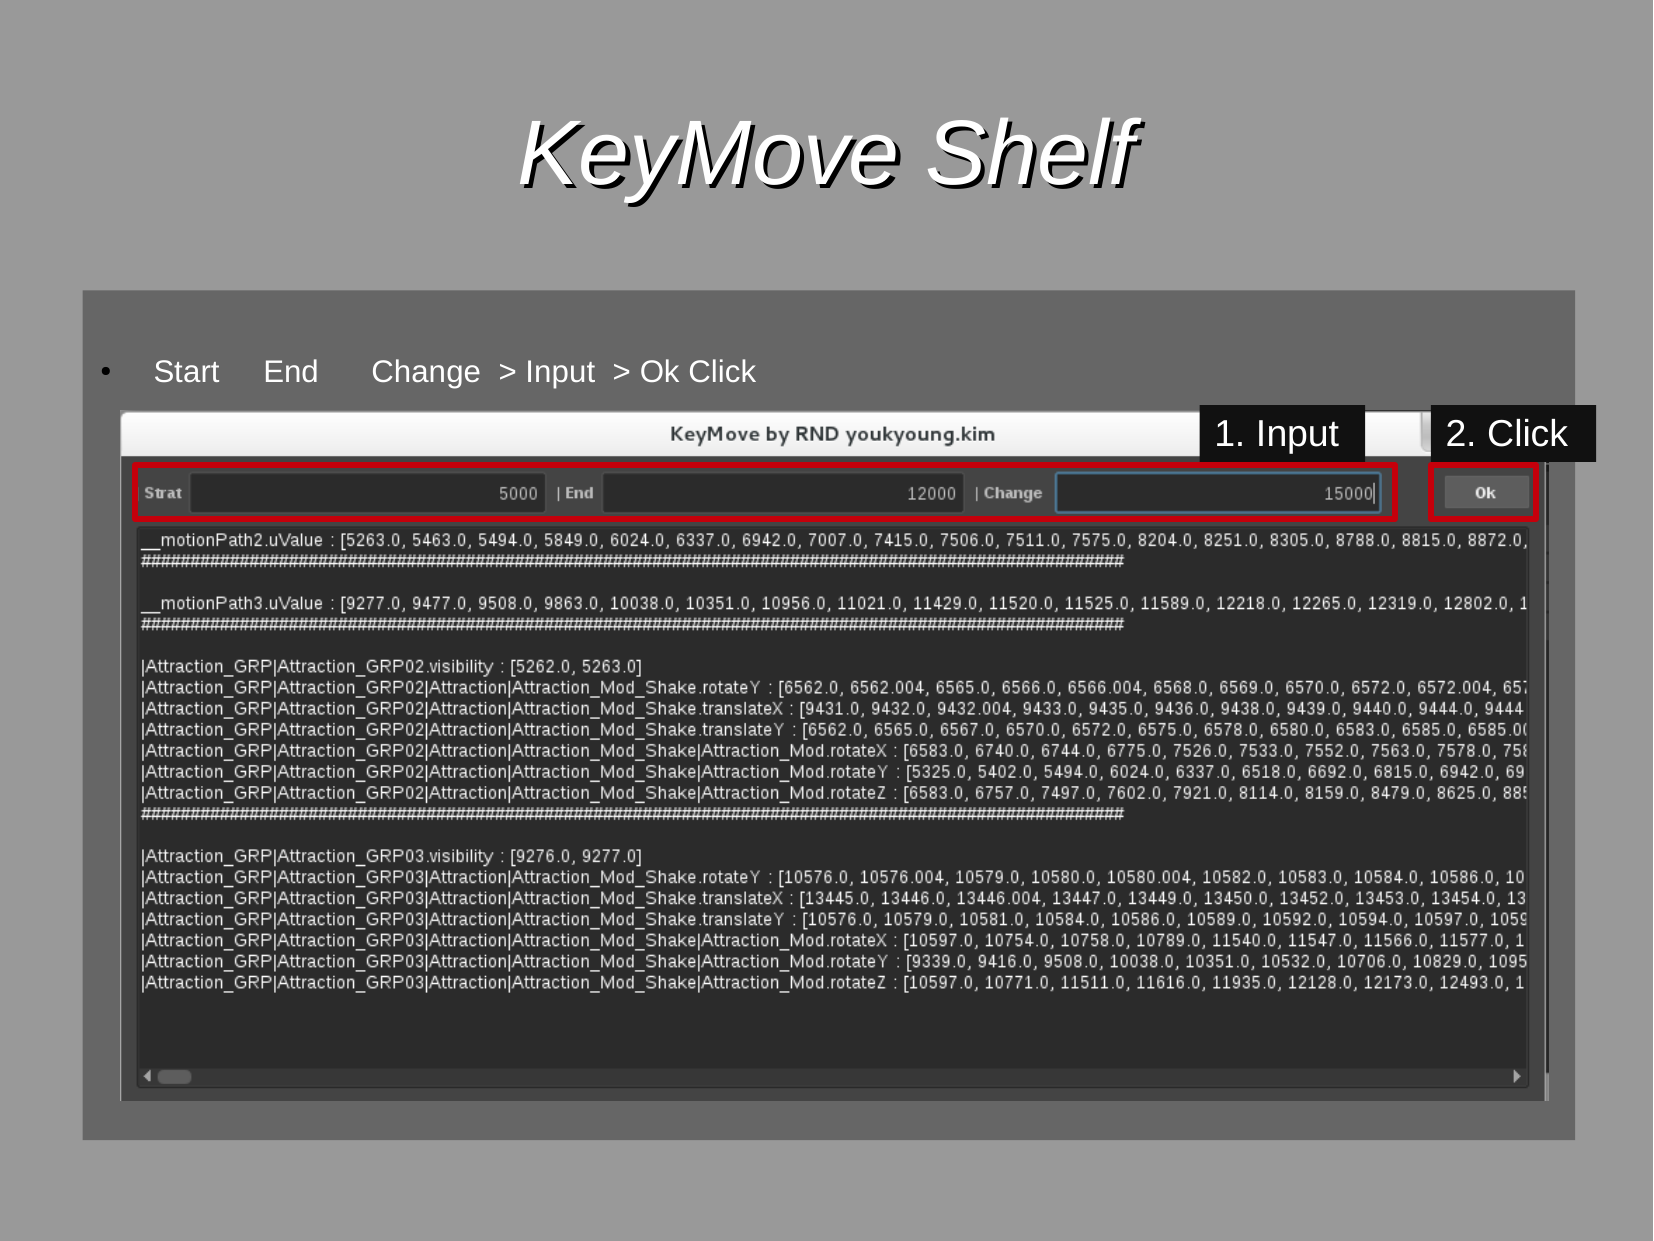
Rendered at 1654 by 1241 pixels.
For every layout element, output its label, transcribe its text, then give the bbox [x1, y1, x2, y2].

text_box 2. Click [1430, 405, 1597, 462]
text_box 1. Input [1199, 405, 1366, 462]
title KeyMove Shelf [82, 49, 1571, 257]
list Start End Change > Input > Ok Click [82, 290, 1576, 1141]
picture [1434, 468, 1533, 516]
picture [138, 468, 1392, 516]
picture [120, 410, 1549, 1101]
